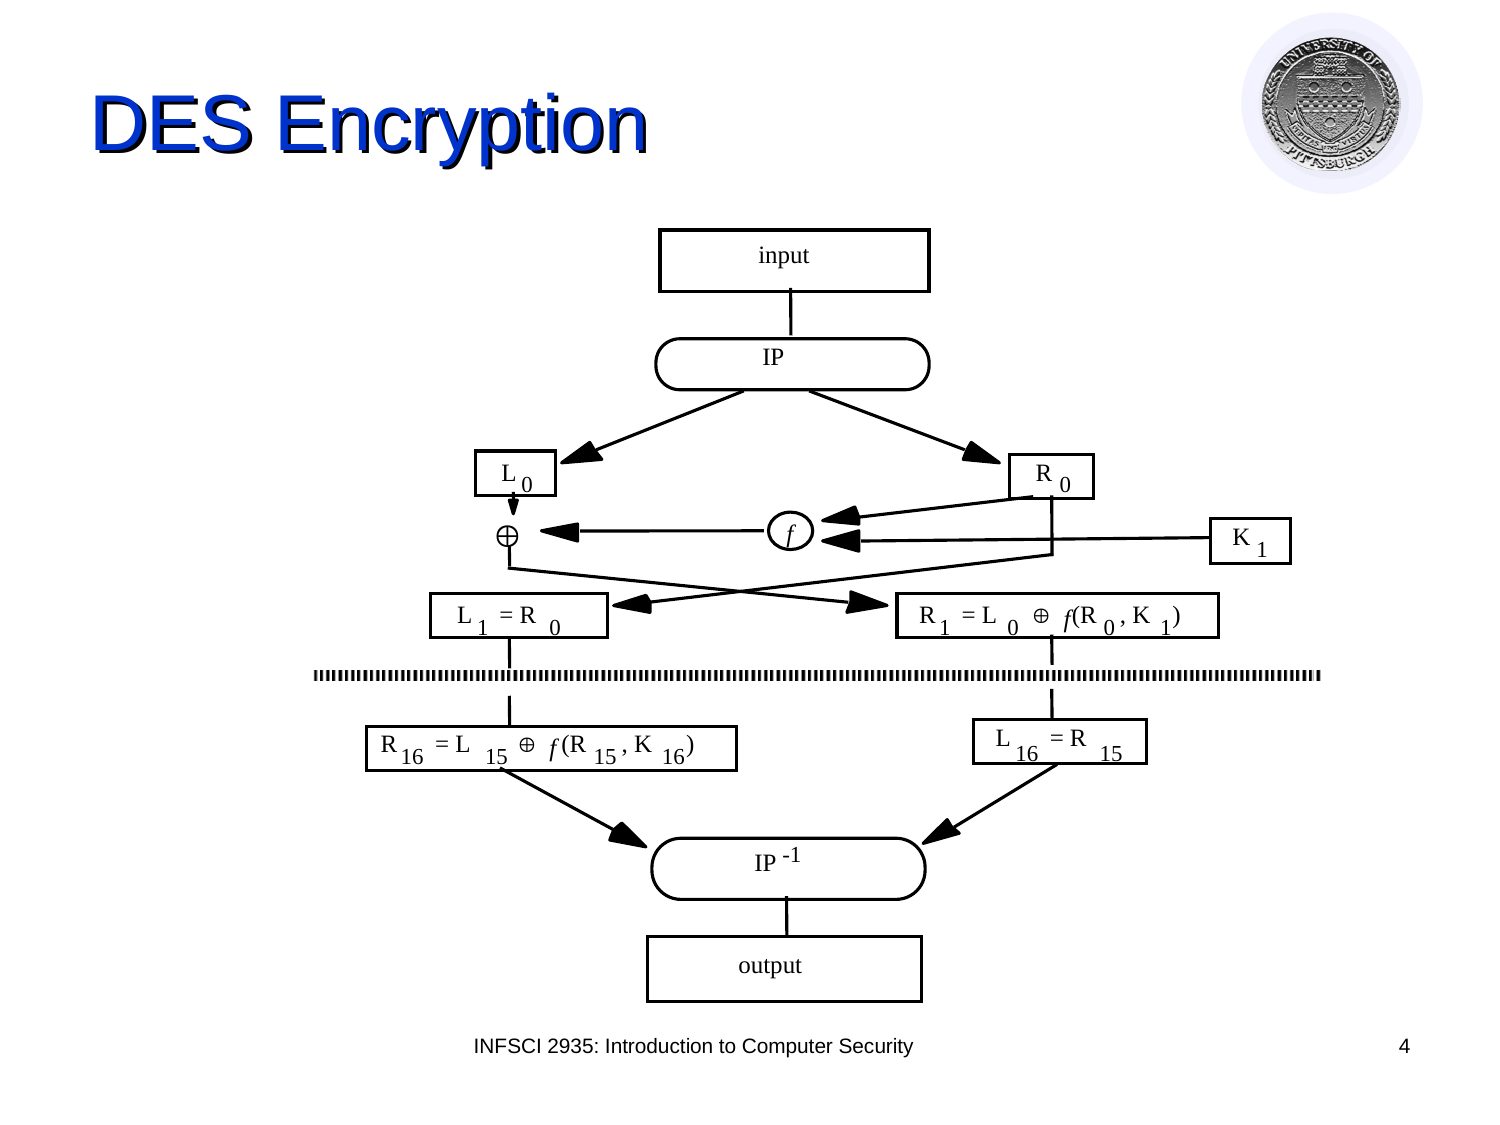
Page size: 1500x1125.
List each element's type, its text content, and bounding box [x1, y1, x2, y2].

text_box [509, 500, 518, 514]
text_box [822, 530, 859, 552]
text_box (R [561, 727, 587, 758]
text_box  [498, 537, 506, 545]
text_box L [501, 456, 517, 487]
text_box [613, 595, 650, 613]
text_box K [1232, 520, 1251, 551]
title DES Encryption [75, 24, 1426, 213]
text_box , K [1119, 598, 1151, 629]
text_box IP [762, 341, 785, 371]
text_box  [517, 727, 537, 785]
text_box  [1031, 598, 1052, 629]
text_box 0 [549, 612, 561, 640]
text_box  [508, 527, 516, 535]
text_box R [1035, 456, 1053, 487]
text_box 16 [661, 741, 685, 770]
text_box (R [1085, 608, 1091, 615]
text_box [923, 819, 960, 844]
text_box  [492, 510, 523, 556]
text_box R [924, 608, 930, 615]
text_box  [498, 527, 506, 535]
text_box R [919, 598, 936, 629]
text_box 15 [1099, 738, 1123, 766]
text_box (R [1071, 598, 1097, 629]
text_box [312, 670, 1321, 681]
text_box 0 [1059, 469, 1072, 498]
text_box f [786, 517, 794, 546]
text_box f [549, 746, 557, 762]
text_box = R [493, 598, 537, 629]
text_box  [517, 780, 531, 788]
text_box 1 [477, 612, 489, 640]
text_box L [457, 598, 473, 629]
text_box -1 [782, 840, 802, 868]
text_box ) [1172, 598, 1181, 629]
text_box  [508, 537, 516, 545]
text_box [561, 442, 602, 463]
text_box ) [686, 727, 695, 758]
text_box 0 [1103, 612, 1116, 640]
text_box f [786, 532, 794, 548]
text_box f [549, 731, 557, 760]
text_box f [1063, 617, 1071, 633]
text_box , K [621, 727, 653, 758]
text_box L [995, 721, 1011, 752]
text_box f [1063, 602, 1071, 631]
text_box IP [754, 846, 777, 877]
text_box = L [955, 598, 998, 629]
text_box output [738, 948, 803, 979]
text_box 1 [1256, 534, 1269, 562]
text_box [822, 506, 859, 525]
text_box = L [428, 727, 471, 758]
text_box 1 [939, 612, 951, 640]
text_box [649, 938, 920, 1000]
text_box [662, 232, 927, 290]
text_box 15 [484, 741, 509, 770]
text_box 16 [1015, 738, 1039, 766]
text_box [846, 591, 888, 613]
text_box 1 [1160, 612, 1172, 640]
text_box = R [1043, 721, 1087, 752]
text_box 15 [593, 741, 617, 770]
text_box [609, 823, 646, 847]
text_box R [380, 727, 398, 758]
text_box 0 [1007, 612, 1019, 640]
text_box [963, 442, 1000, 463]
text_box 0 [521, 469, 533, 498]
text_box [541, 523, 578, 542]
text_box 16 [400, 741, 424, 770]
text_box input [758, 238, 811, 269]
